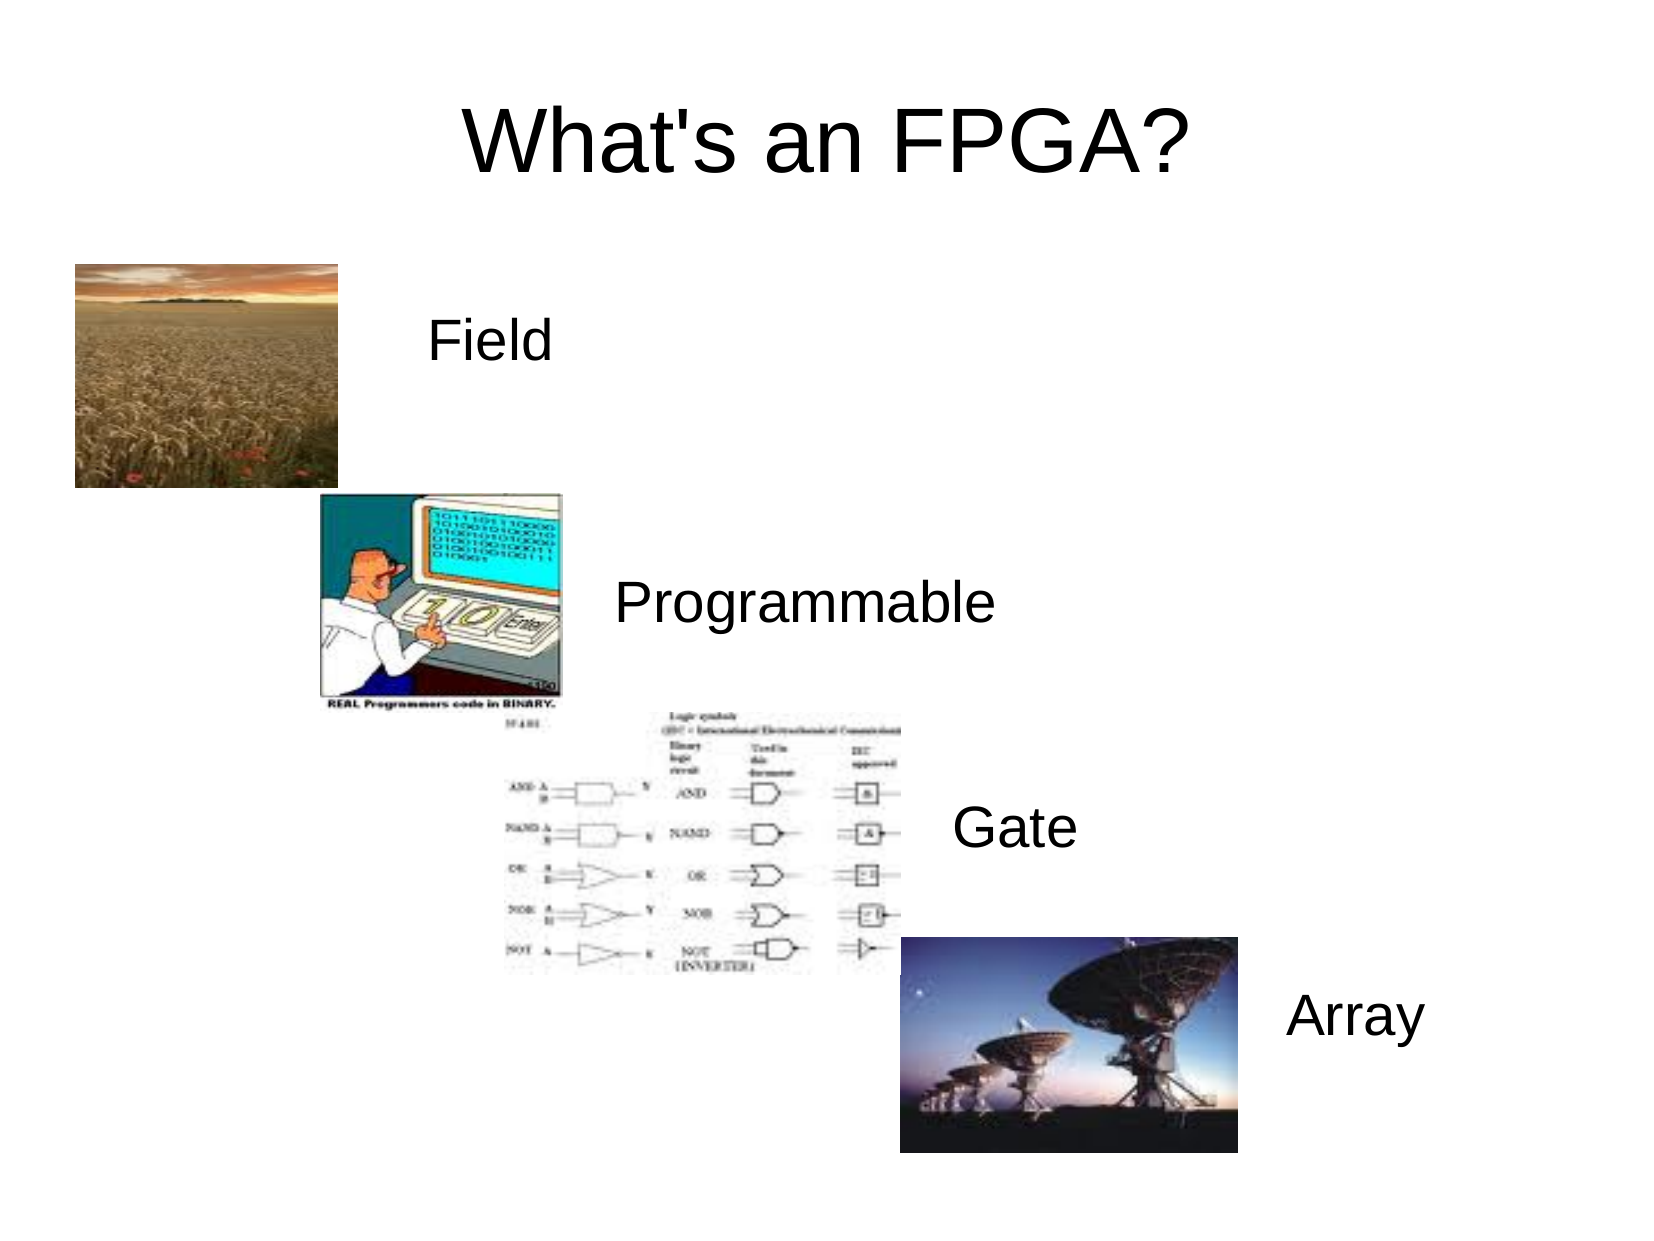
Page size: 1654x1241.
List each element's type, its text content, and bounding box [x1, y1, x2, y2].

text_box Programmable [600, 562, 1013, 643]
title What's an FPGA? [82, 56, 1571, 226]
text_box Field [412, 300, 569, 380]
picture [75, 264, 338, 488]
text_box Array [1271, 975, 1441, 1055]
picture [320, 493, 1238, 1154]
text_box Gate [937, 787, 1094, 868]
